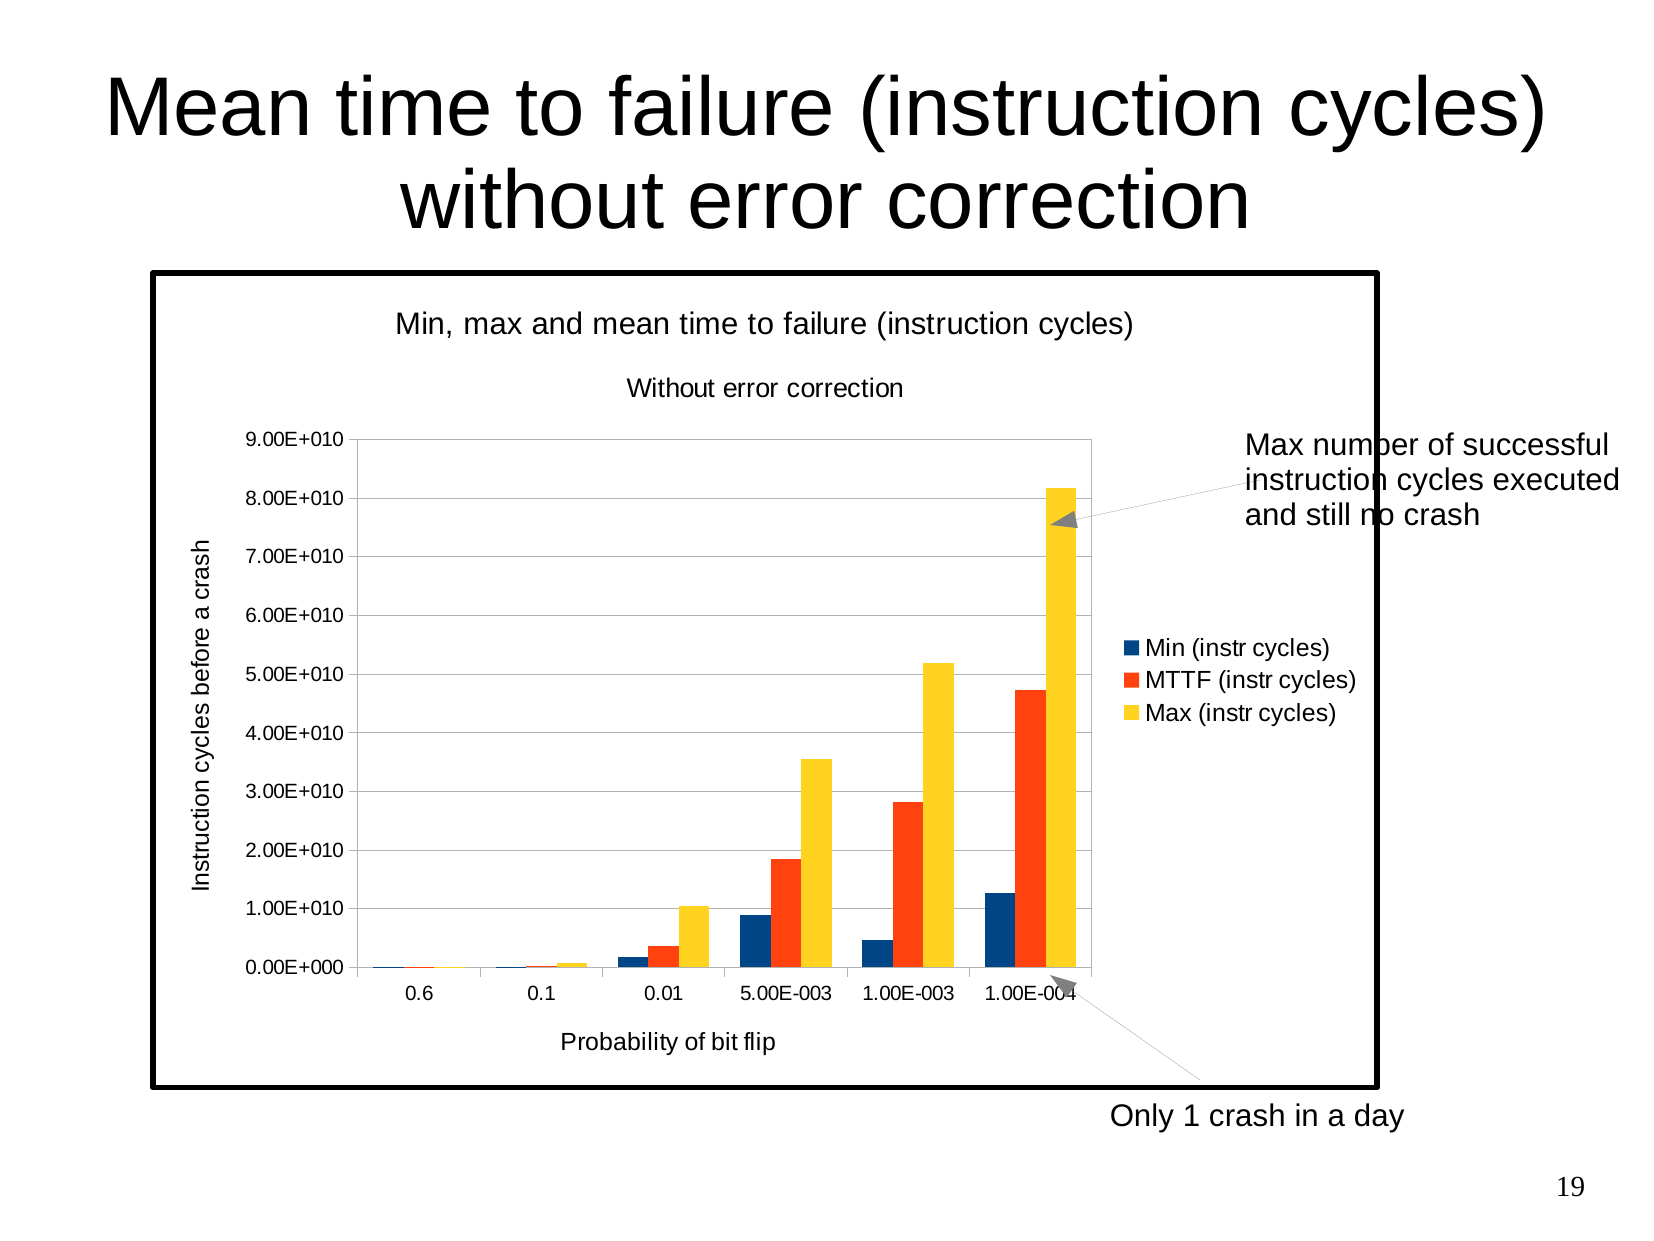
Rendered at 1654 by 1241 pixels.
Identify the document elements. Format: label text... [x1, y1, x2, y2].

text_box Max number of successful instruction cycles executed and still no crash [1230, 420, 1654, 539]
title Mean time to failure (instruction cycles) without error correction [82, 49, 1571, 257]
text_box Only 1 crash in a day [1095, 1090, 1636, 1141]
chart [150, 270, 1381, 1091]
